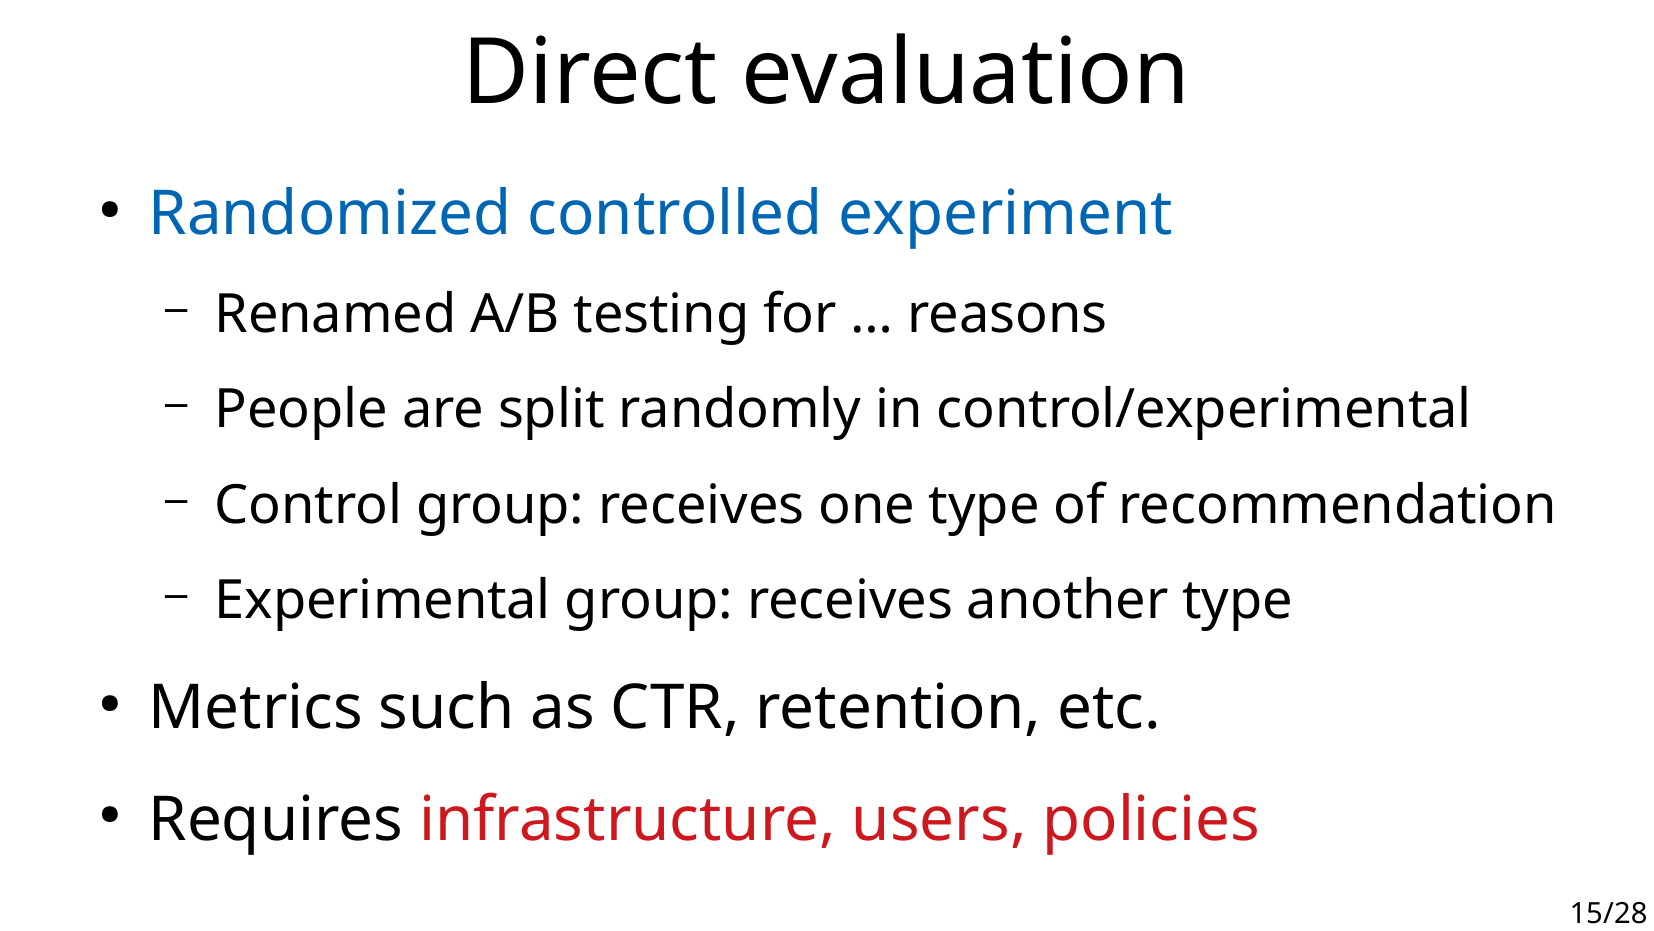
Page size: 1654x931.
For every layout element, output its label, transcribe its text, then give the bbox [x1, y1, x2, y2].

title Direct evaluation [82, 1, 1571, 136]
list Randomized controlled experiment Renamed A/B testing for … reasons People are split randomly in control/experimental Control group: receives one type of recommendation Experimental group: receives another type Metrics such as CTR, retention, etc. Requires infrastructure, users, policies [82, 168, 1571, 896]
